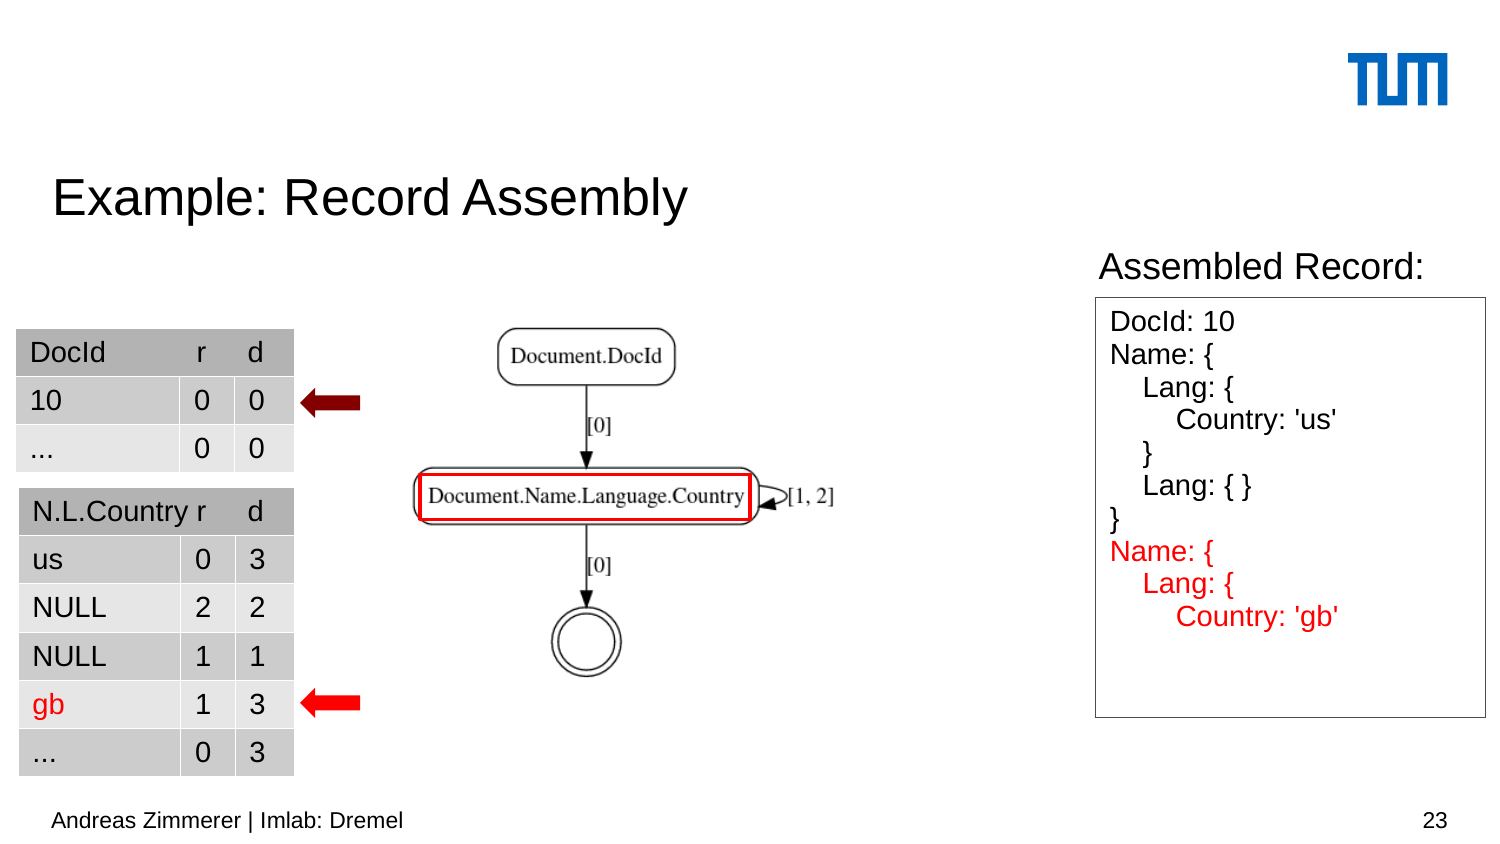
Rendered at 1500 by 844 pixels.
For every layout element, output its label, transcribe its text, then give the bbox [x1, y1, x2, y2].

table_cell 0 [181, 729, 235, 776]
table_cell NULL [19, 584, 180, 632]
table_cell gb [19, 681, 180, 728]
table_cell 10 [16, 377, 179, 424]
table_cell ... [16, 425, 179, 472]
table_cell NULL [19, 633, 180, 680]
text_box [300, 687, 361, 718]
table_header DocId r d [16, 329, 294, 376]
table_cell 0 [180, 377, 234, 424]
table_cell 2 [181, 584, 235, 632]
footer Andreas Zimmerer | Imlab: Dremel [51, 796, 1112, 842]
picture [408, 322, 841, 683]
table_header N.L.Country r d [19, 488, 294, 535]
table_cell 3 [236, 729, 294, 776]
table_cell 3 [236, 536, 294, 583]
table_cell 3 [236, 681, 294, 728]
text_box DocId: 10 Name: { Lang: { Country: 'us' } Lang: { } } Name: { Lang: { Country: 'gb' [1095, 297, 1486, 718]
table_cell 1 [181, 681, 235, 728]
table_cell 1 [236, 633, 294, 680]
table_cell 0 [235, 425, 294, 472]
table_cell 0 [181, 536, 235, 583]
table_cell 1 [181, 633, 235, 680]
text_box Assembled Record: [1083, 237, 1441, 295]
text_box [300, 387, 361, 418]
table_cell ... [19, 729, 180, 776]
slide_number <number> [1112, 796, 1448, 842]
table_cell 0 [180, 425, 234, 472]
table_cell 0 [235, 377, 294, 424]
title Example: Record Assembly [52, 159, 1449, 227]
table_cell 2 [236, 584, 294, 632]
table_cell us [19, 536, 180, 583]
